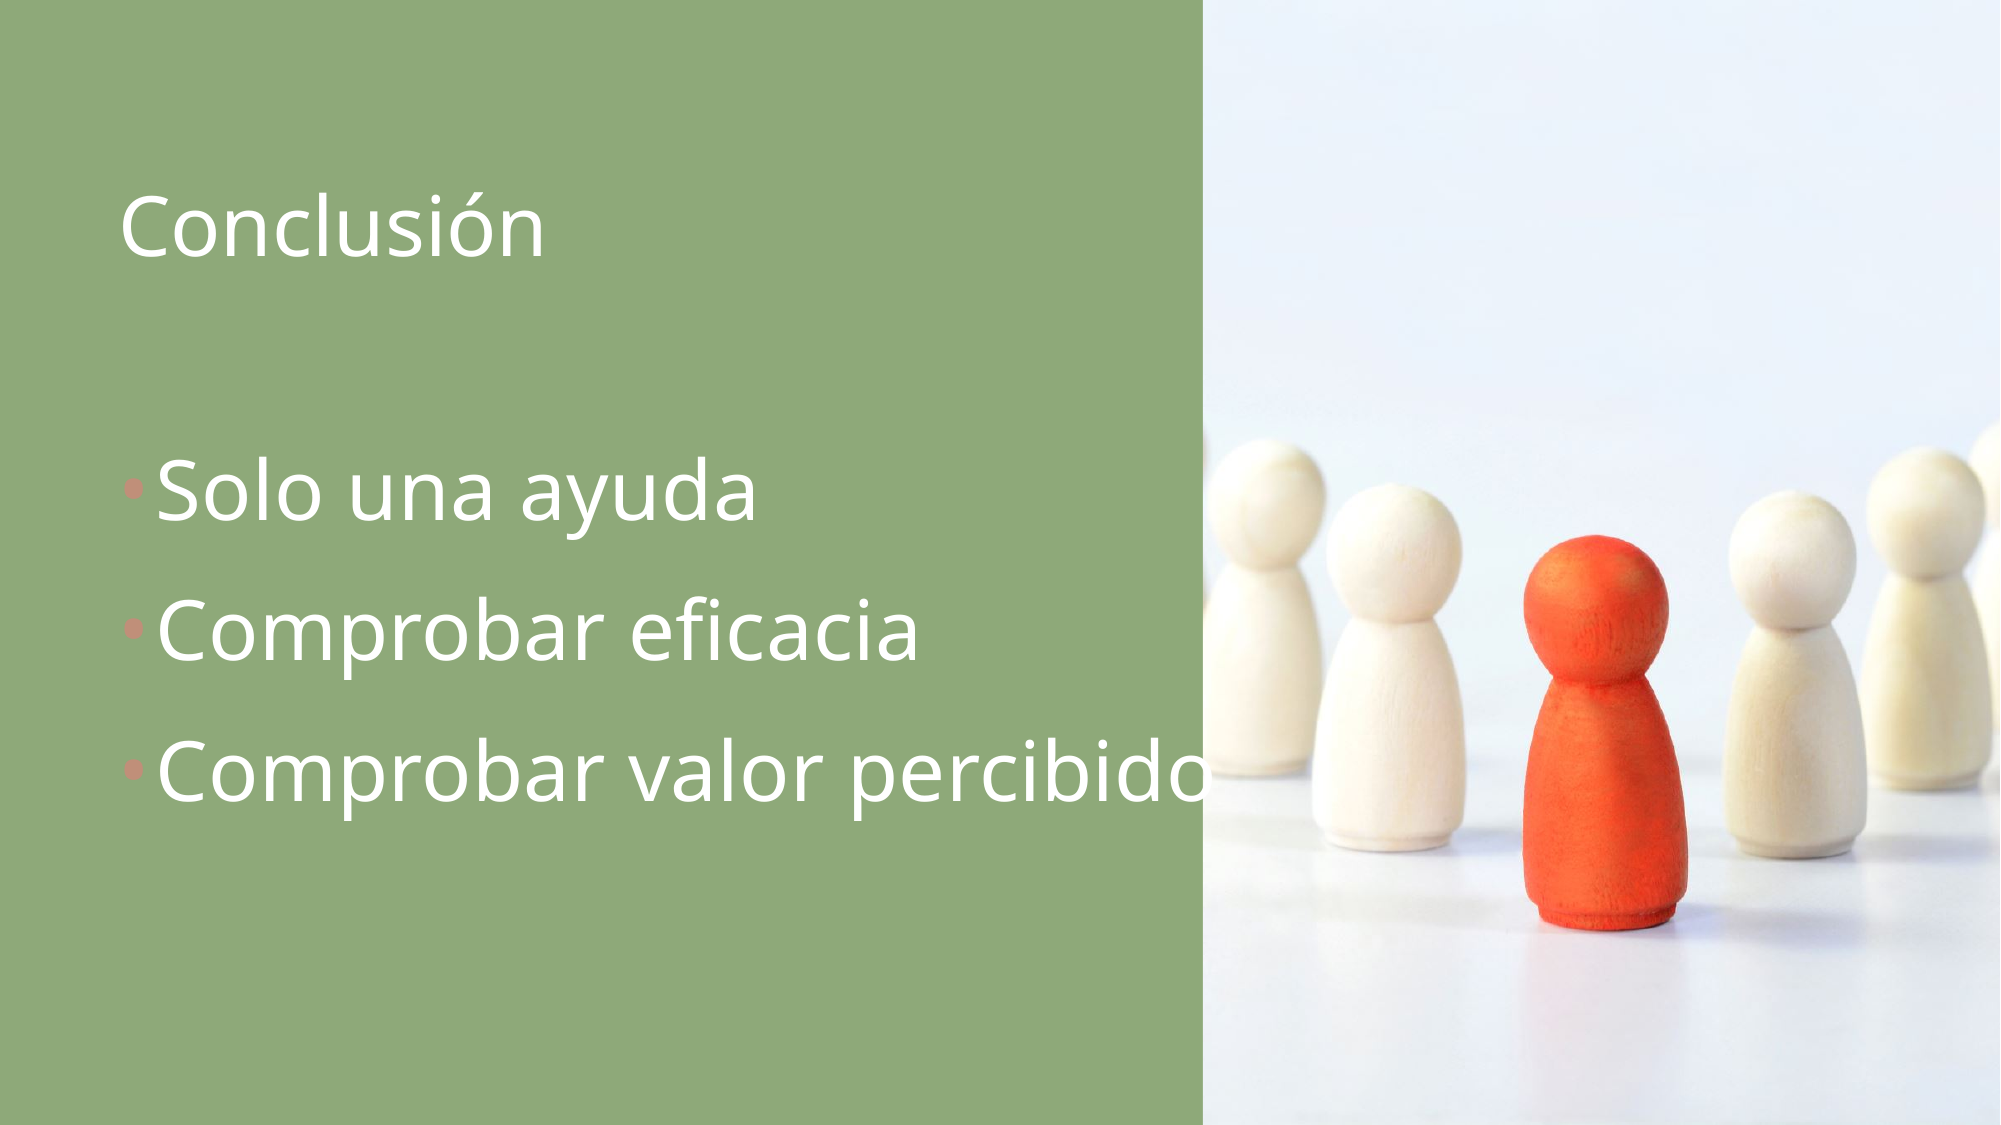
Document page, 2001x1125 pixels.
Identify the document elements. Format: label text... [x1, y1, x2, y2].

title Conclusión [118, 101, 1254, 344]
text_box [0, 0, 1202, 1125]
list Solo una ayuda Comprobar eficacia Comprobar valor percibido [118, 416, 1254, 945]
picture [1202, 0, 2000, 1125]
